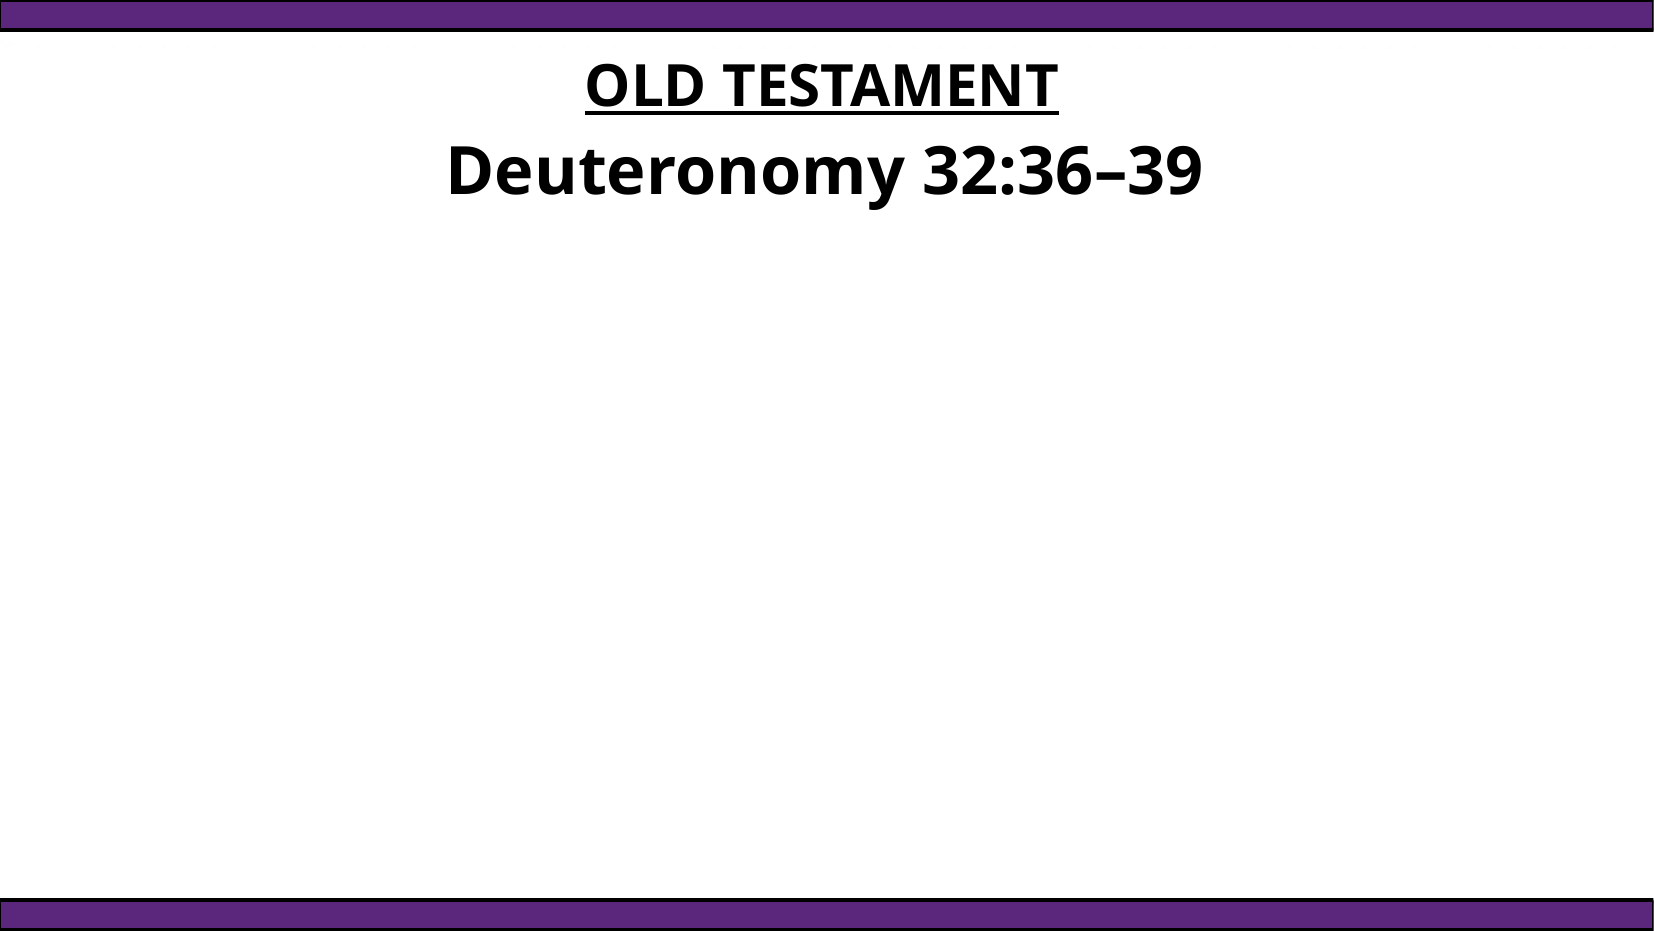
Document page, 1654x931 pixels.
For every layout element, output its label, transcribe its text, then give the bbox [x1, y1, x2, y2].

text_box [0, 900, 1654, 931]
text_box [0, 0, 1654, 31]
picture [0, 31, 1654, 900]
text_box Old Testament Deuteronomy 32:36–39 [60, 36, 1591, 376]
